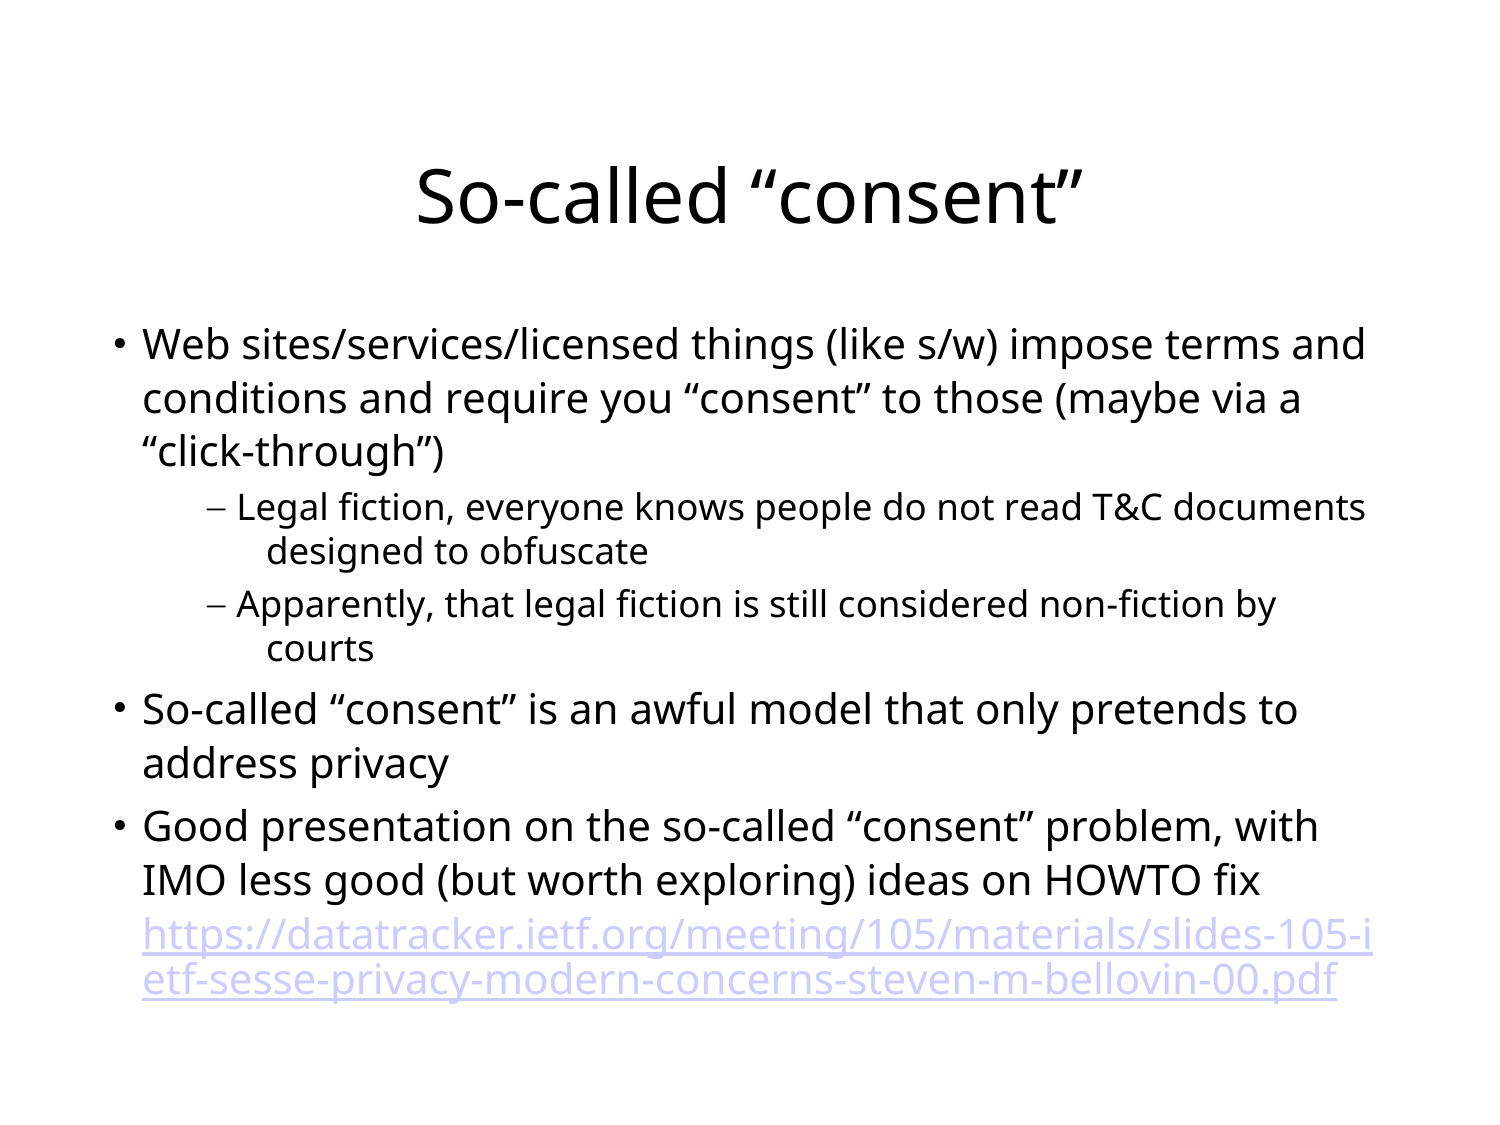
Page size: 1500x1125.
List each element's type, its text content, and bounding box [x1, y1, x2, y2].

list Web sites/services/licensed things (like s/w) impose terms and conditions and require you “consent” to those (maybe via a “click-through”) Legal fiction, everyone knows people do not read T&C documents designed to obfuscate Apparently, that legal fiction is still considered non-fiction by courts So-called “consent” is an awful model that only pretends to address privacy Good presentation on the so-called “consent” problem, with IMO less good (but worth exploring) ideas on HOWTO fix https://datatracker.ietf.org/meeting/105/materials/slides-105-ietf-sesse-privacy-modern-concerns-steven-m-bellovin-00.pdf [112, 253, 1388, 1022]
title So-called “consent” [112, 99, 1388, 253]
